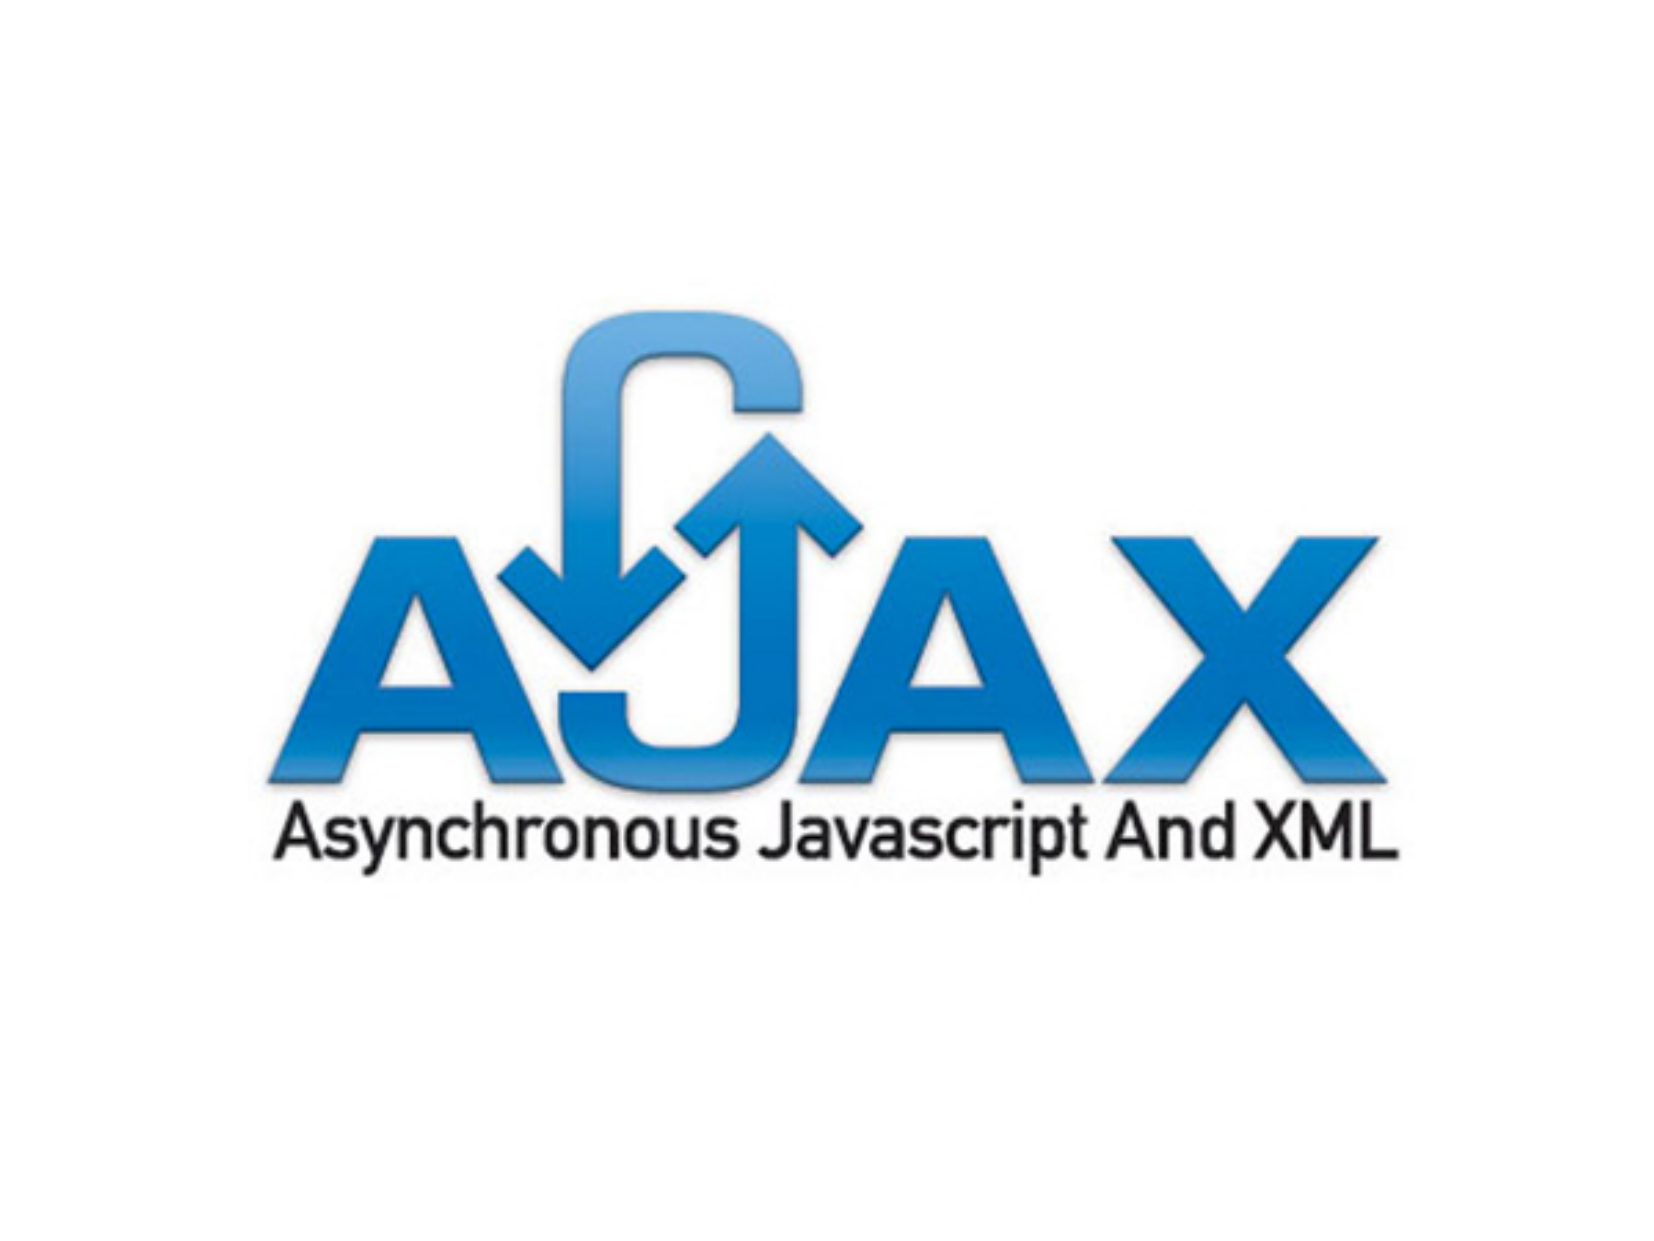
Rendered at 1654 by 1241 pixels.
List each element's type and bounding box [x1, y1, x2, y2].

picture [225, 217, 1441, 1006]
